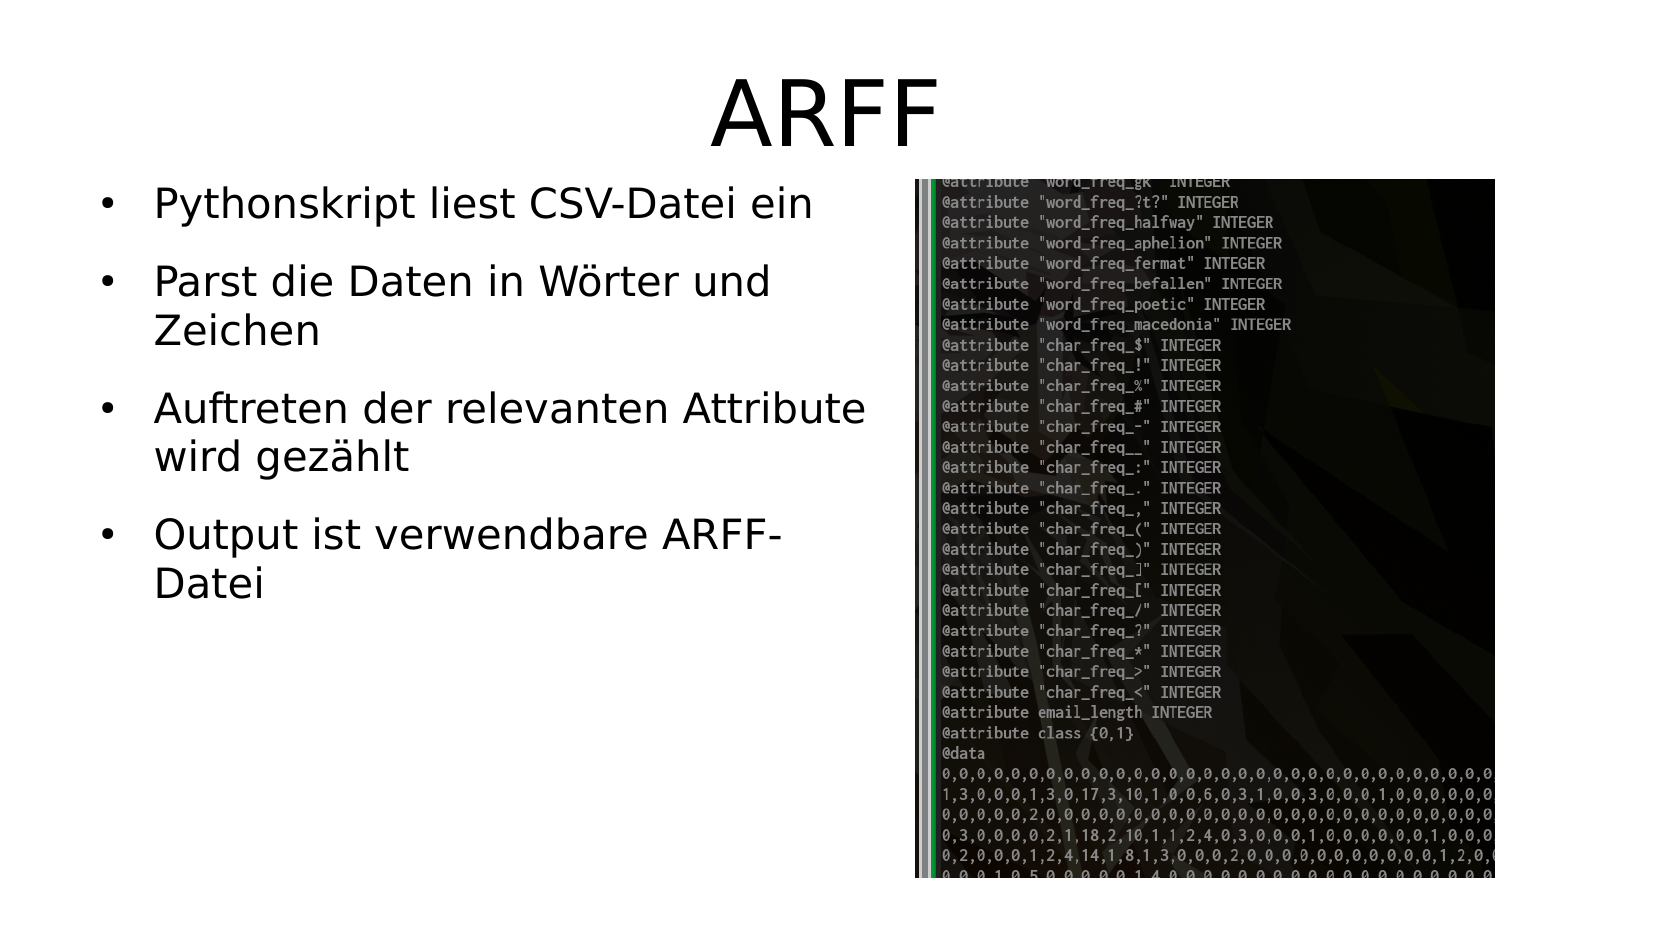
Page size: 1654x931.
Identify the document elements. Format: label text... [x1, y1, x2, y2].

picture [915, 179, 1495, 878]
title ARFF [82, 37, 1571, 193]
list Pythonskript liest CSV-Datei ein Parst die Daten in Wörter und Zeichen Auftreten der relevanten Attribute wird gezählt Output ist verwendbare ARFF-Datei [82, 180, 871, 871]
